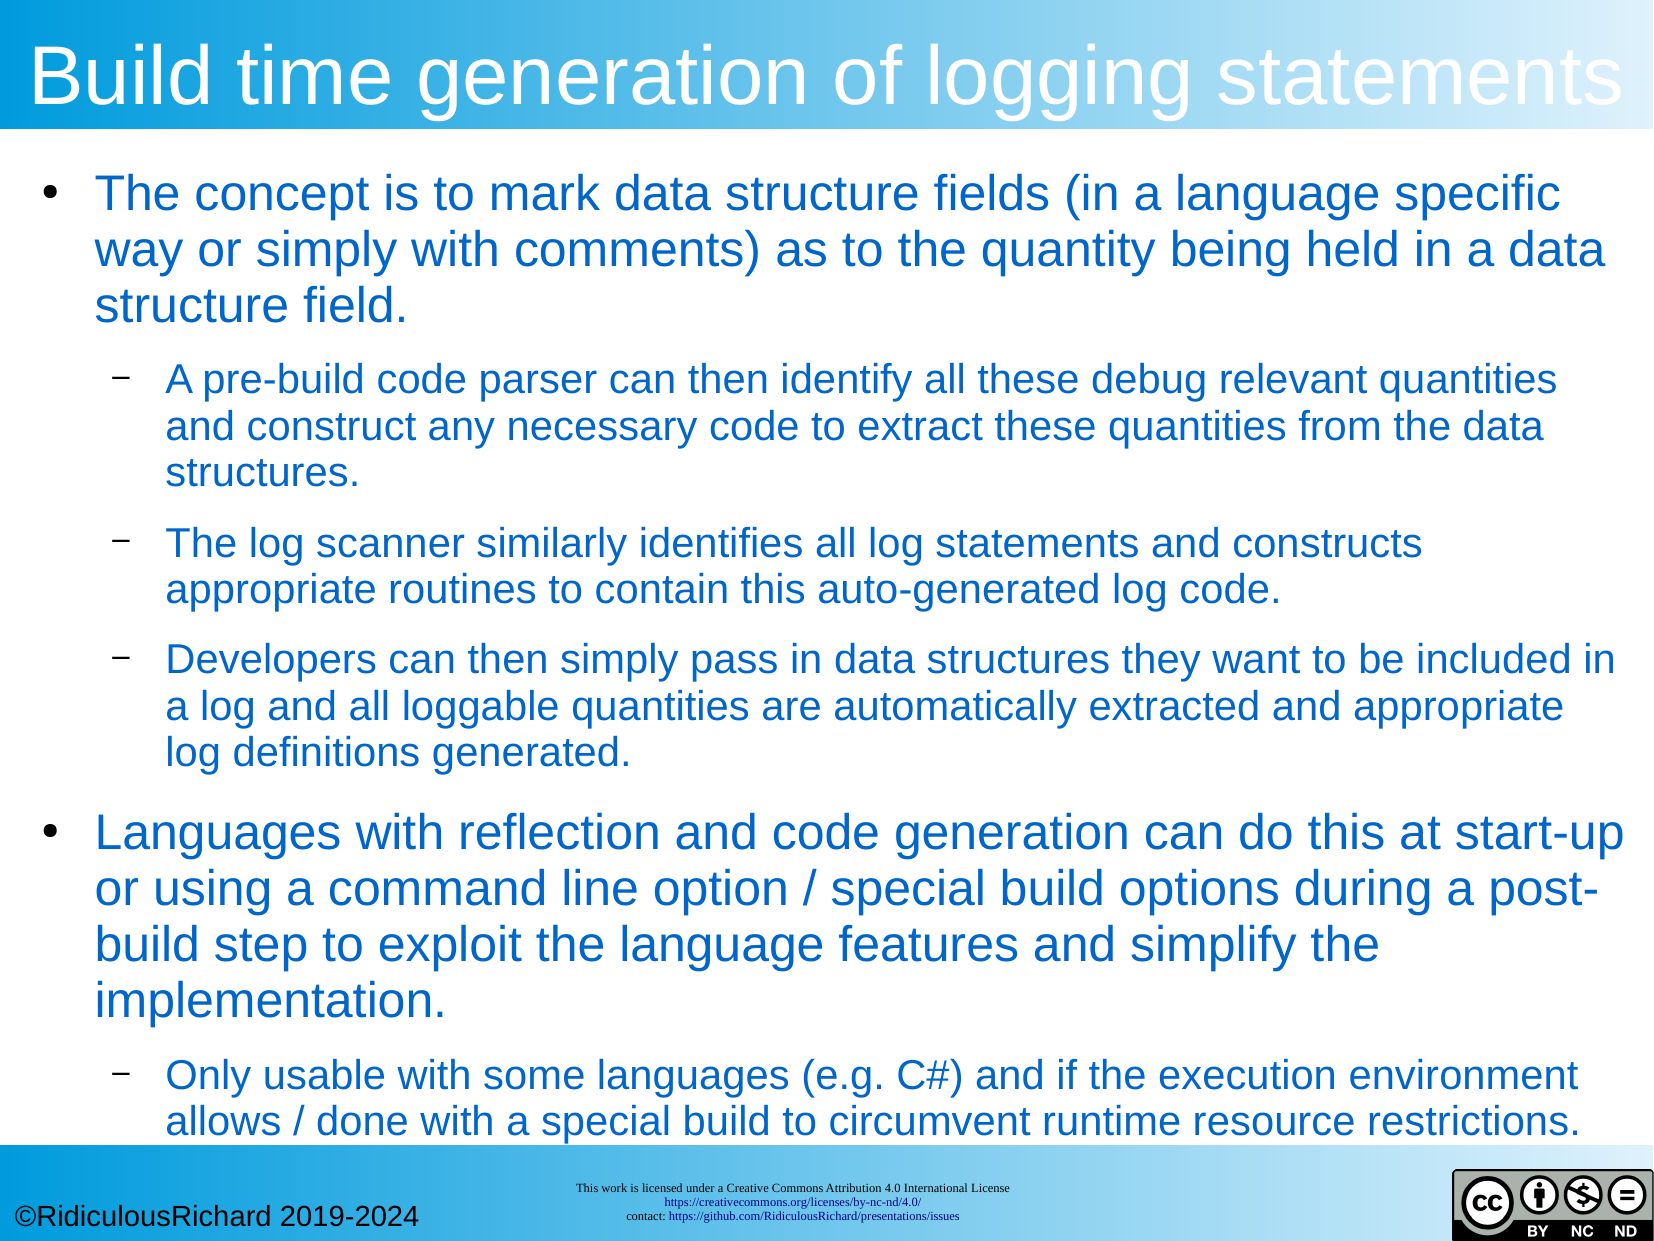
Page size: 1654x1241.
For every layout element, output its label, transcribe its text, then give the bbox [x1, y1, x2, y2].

picture [138, 1146, 142, 1241]
list The concept is to mark data structure fields (in a language specific way or simply with comments) as to the quantity being held in a data structure field. A pre-build code parser can then identify all these debug relevant quantities and construct any necessary code to extract these quantities from the data structures. The log scanner similarly identifies all log statements and constructs appropriate routines to contain this auto-generated log code. Developers can then simply pass in data structures they want to be included in a log and all loggable quantities are automatically extracted and appropriate log definitions generated. Languages with reflection and code generation can do this at start-up or using a command line option / special build options during a post-build step to exploit the language features and simplify the implementation. Only usable with some languages (e.g. C#) and if the execution environment allows / done with a special build to circumvent runtime resource restrictions. [23, 165, 1630, 1123]
title Build time generation of logging statements [23, 0, 1630, 165]
picture [1452, 1169, 1654, 1241]
